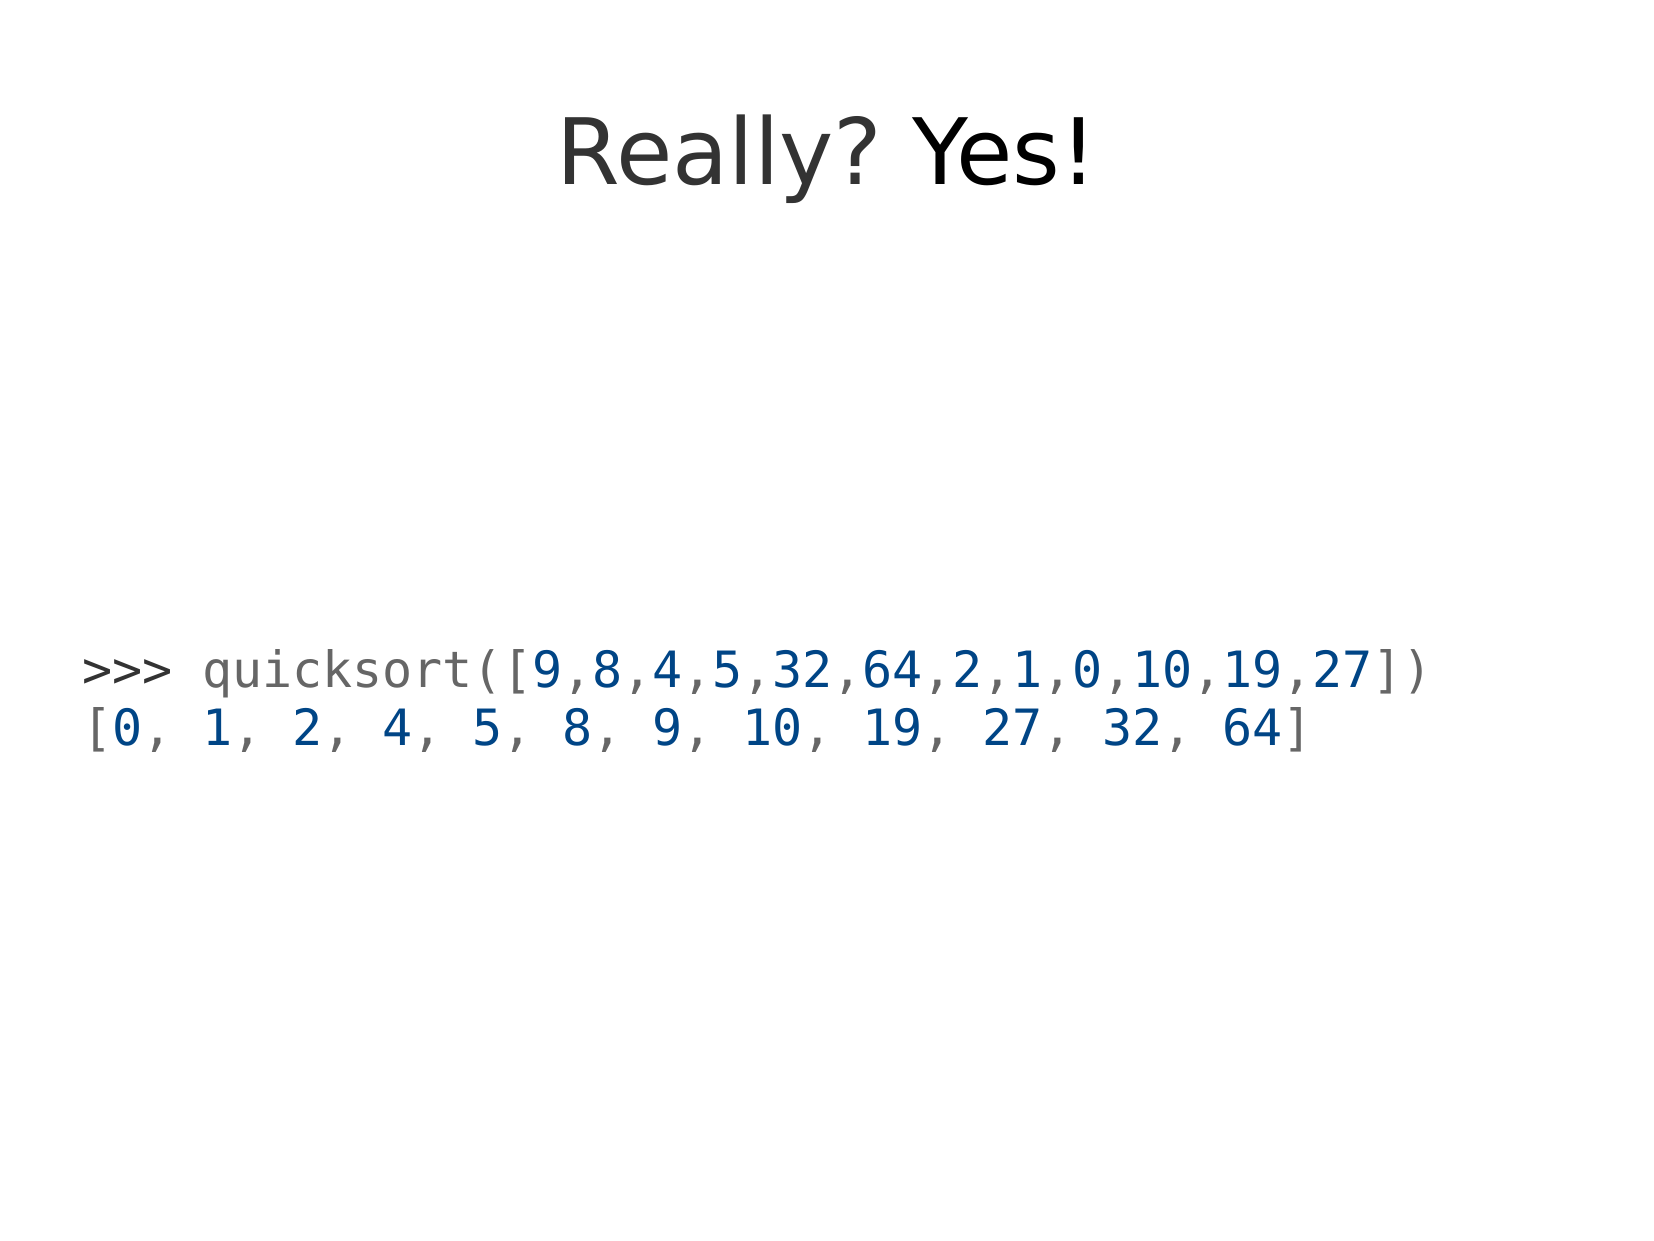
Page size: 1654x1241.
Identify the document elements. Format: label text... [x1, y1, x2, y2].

title Really? Yes! [82, 56, 1571, 250]
subtitle >>> quicksort([9,8,4,5,32,64,2,1,0,10,19,27]) [0, 1, 2, 4, 5, 8, 9, 10, 19, 27, 32, 64] [82, 297, 1571, 1102]
